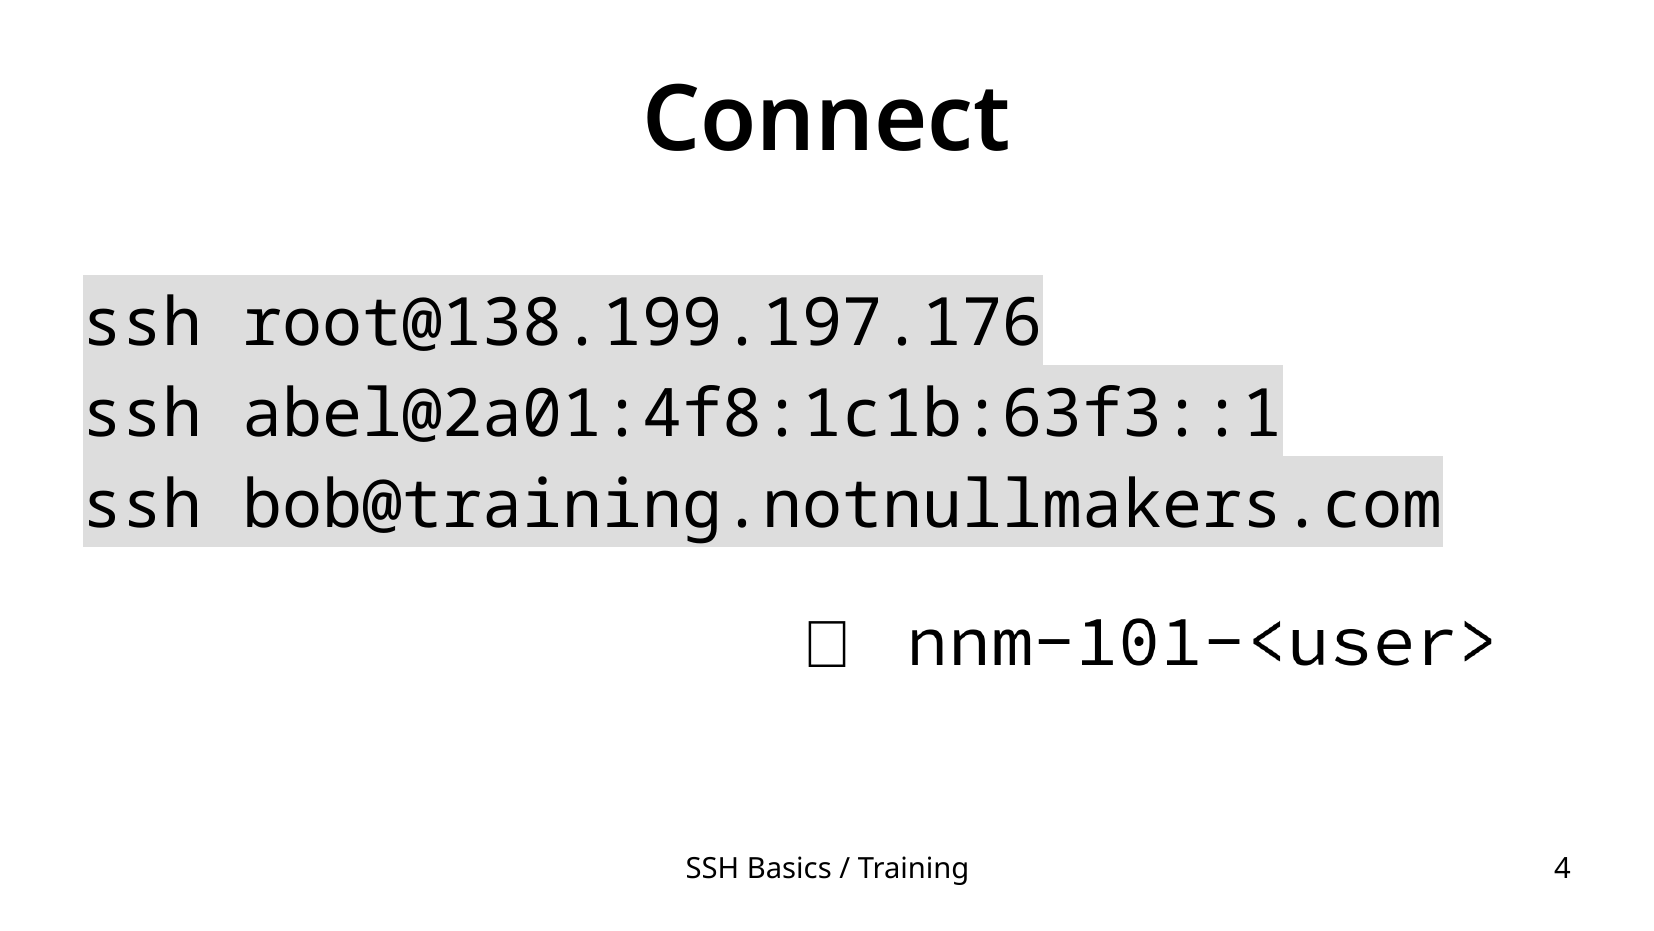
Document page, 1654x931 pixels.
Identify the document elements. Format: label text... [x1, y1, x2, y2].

picture [900, 599, 1501, 682]
text_box 🤫 [787, 600, 938, 690]
subtitle ssh root@138.199.197.176 ssh abel@2a01:4f8:1c1b:63f3::1 ssh bob@training.notnullmakers.com [82, 274, 1571, 657]
title Connect [82, 37, 1571, 193]
